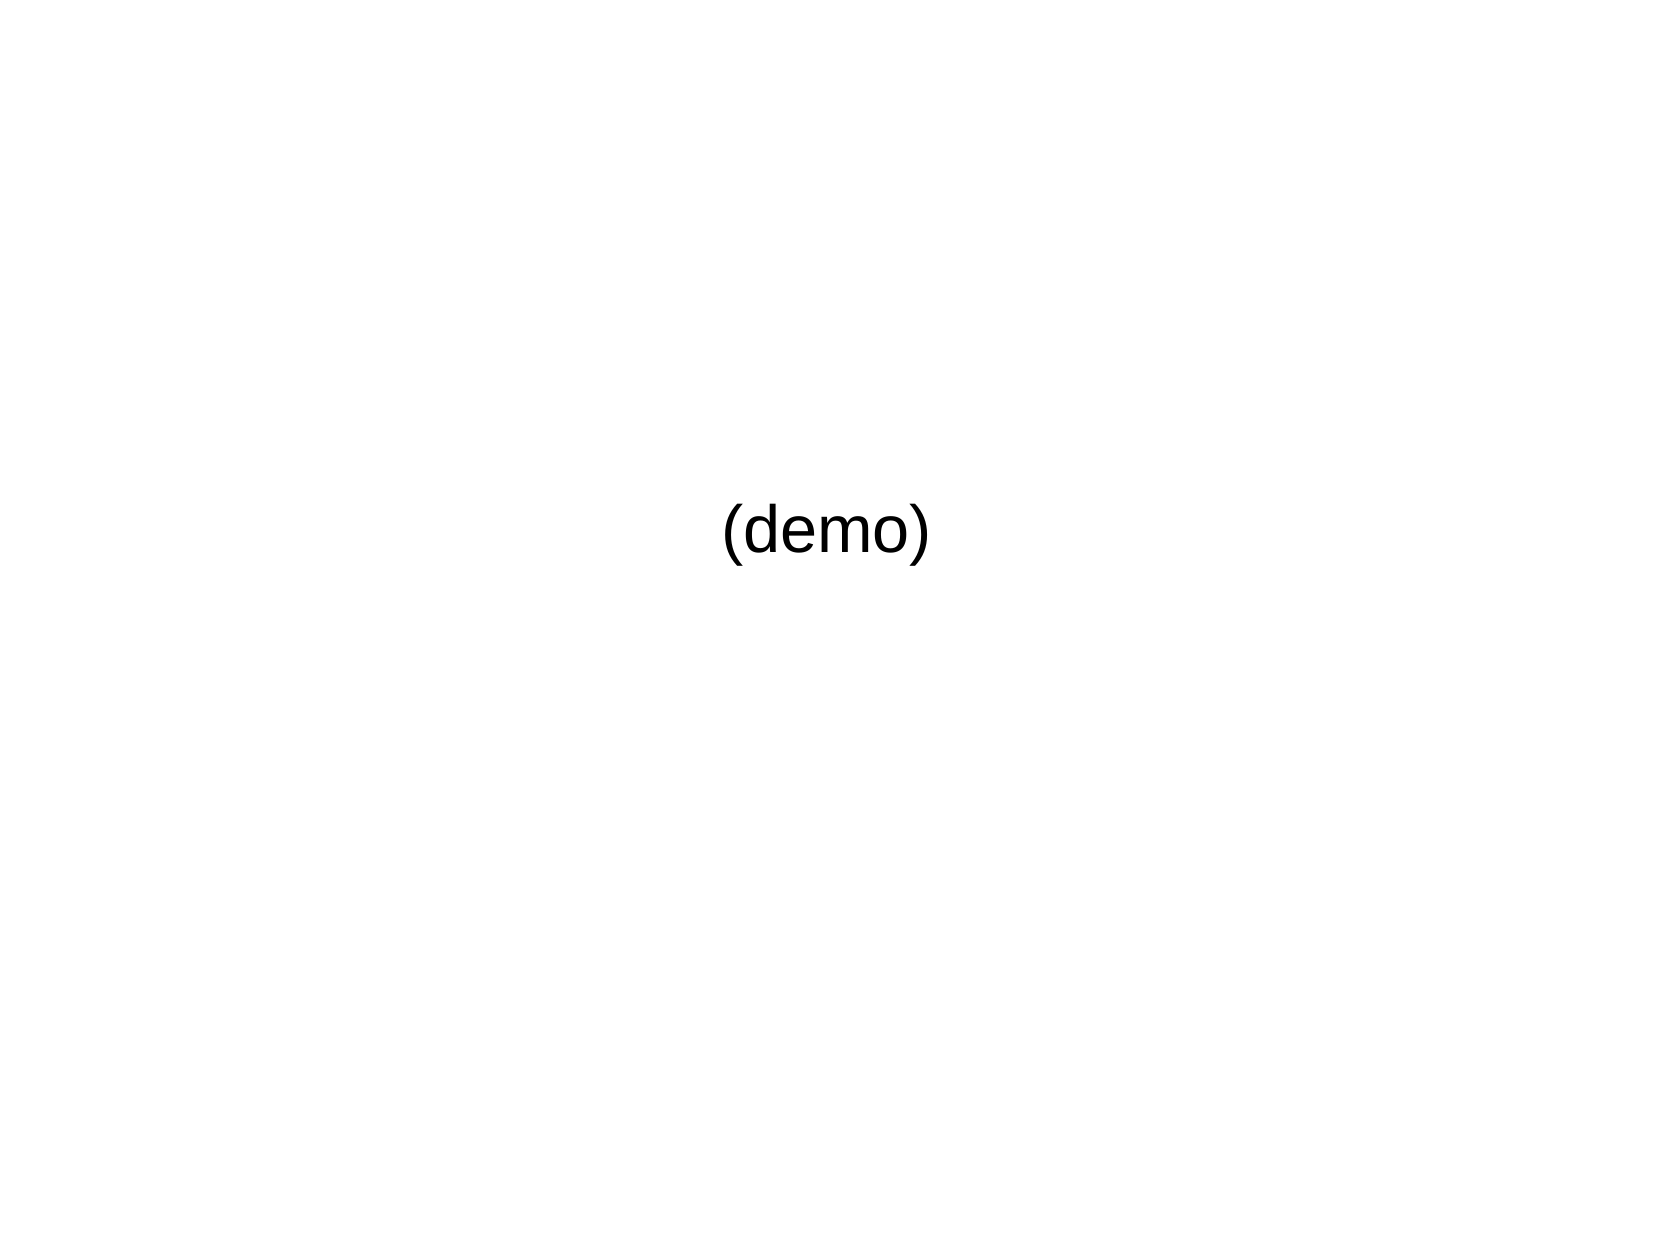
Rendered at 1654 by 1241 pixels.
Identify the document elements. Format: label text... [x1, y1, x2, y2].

subtitle (demo) [82, 49, 1571, 1010]
